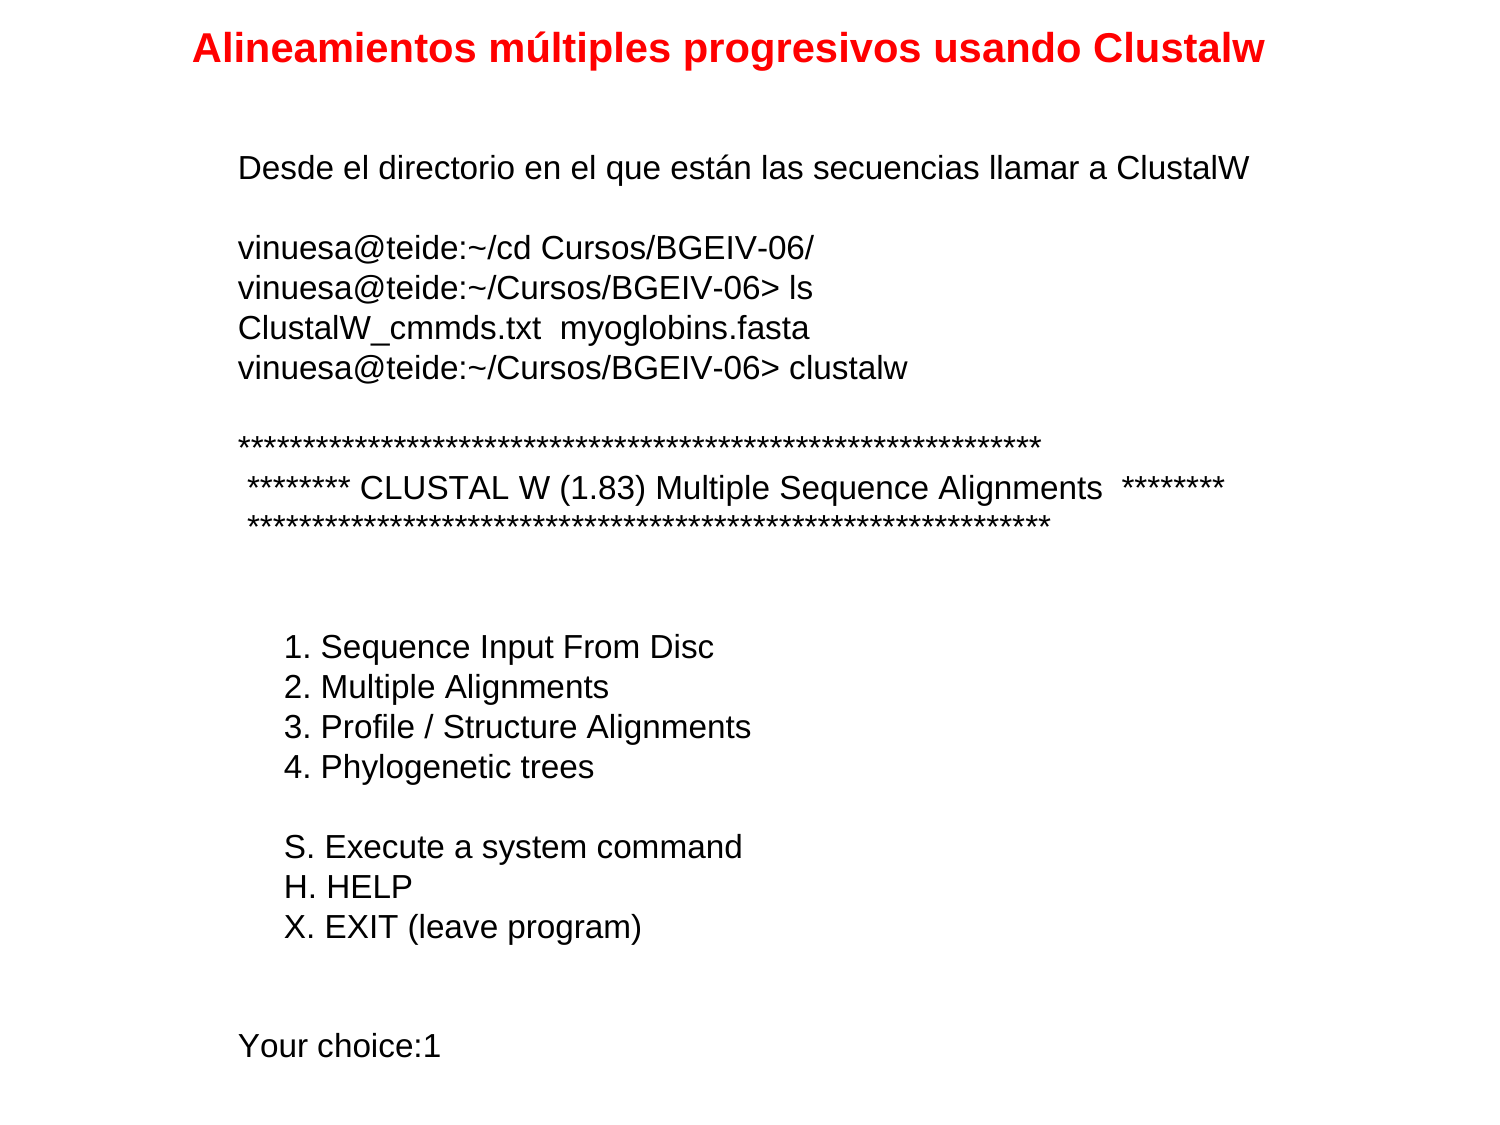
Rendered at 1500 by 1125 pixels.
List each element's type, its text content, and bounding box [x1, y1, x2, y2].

text_box Desde el directorio en el que están las secuencias llamar a ClustalW vinuesa@teide:~/cd Cursos/BGEIV-06/ vinuesa@teide:~/Cursos/BGEIV-06> ls ClustalW_cmmds.txt myoglobins.fasta vinuesa@teide:~/Cursos/BGEIV-06> clustalw ************************************************************** ******** CLUSTAL W (1.83) Multiple Sequence Alignments ******** ************************************************************** 1. Sequence Input From Disc 2. Multiple Alignments 3. Profile / Structure Alignments 4. Phylogenetic trees S. Execute a system command H. HELP X. EXIT (leave program) Your choice:1 [223, 138, 1267, 1073]
text_box Alineamientos múltiples progresivos usando Clustalw [177, 13, 1281, 79]
